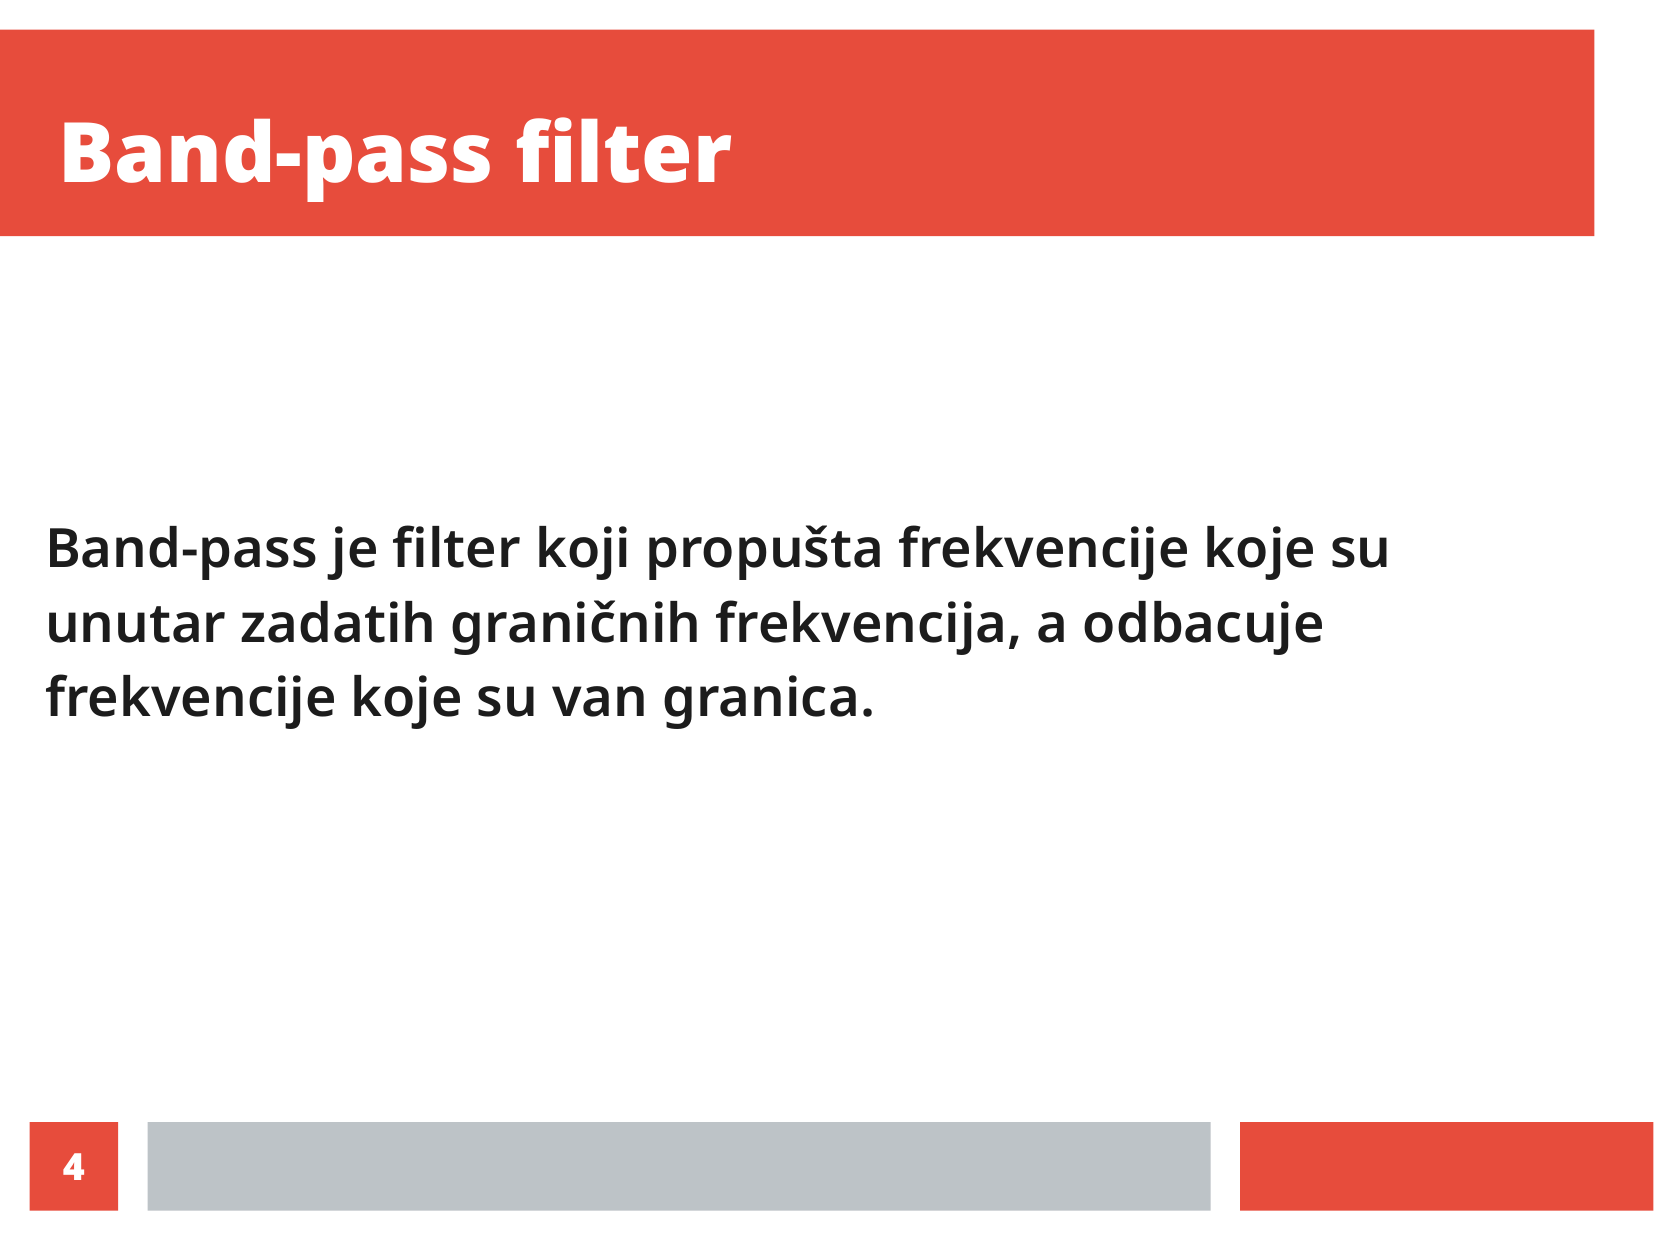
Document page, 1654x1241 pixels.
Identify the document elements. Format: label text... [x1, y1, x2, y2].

title Band-pass filter [59, 59, 1595, 207]
list Band-pass je filter koji propušta frekvencije koje su unutar zadatih graničnih frekvencija, a odbacuje frekvencije koje su van granica. [45, 510, 1551, 1241]
